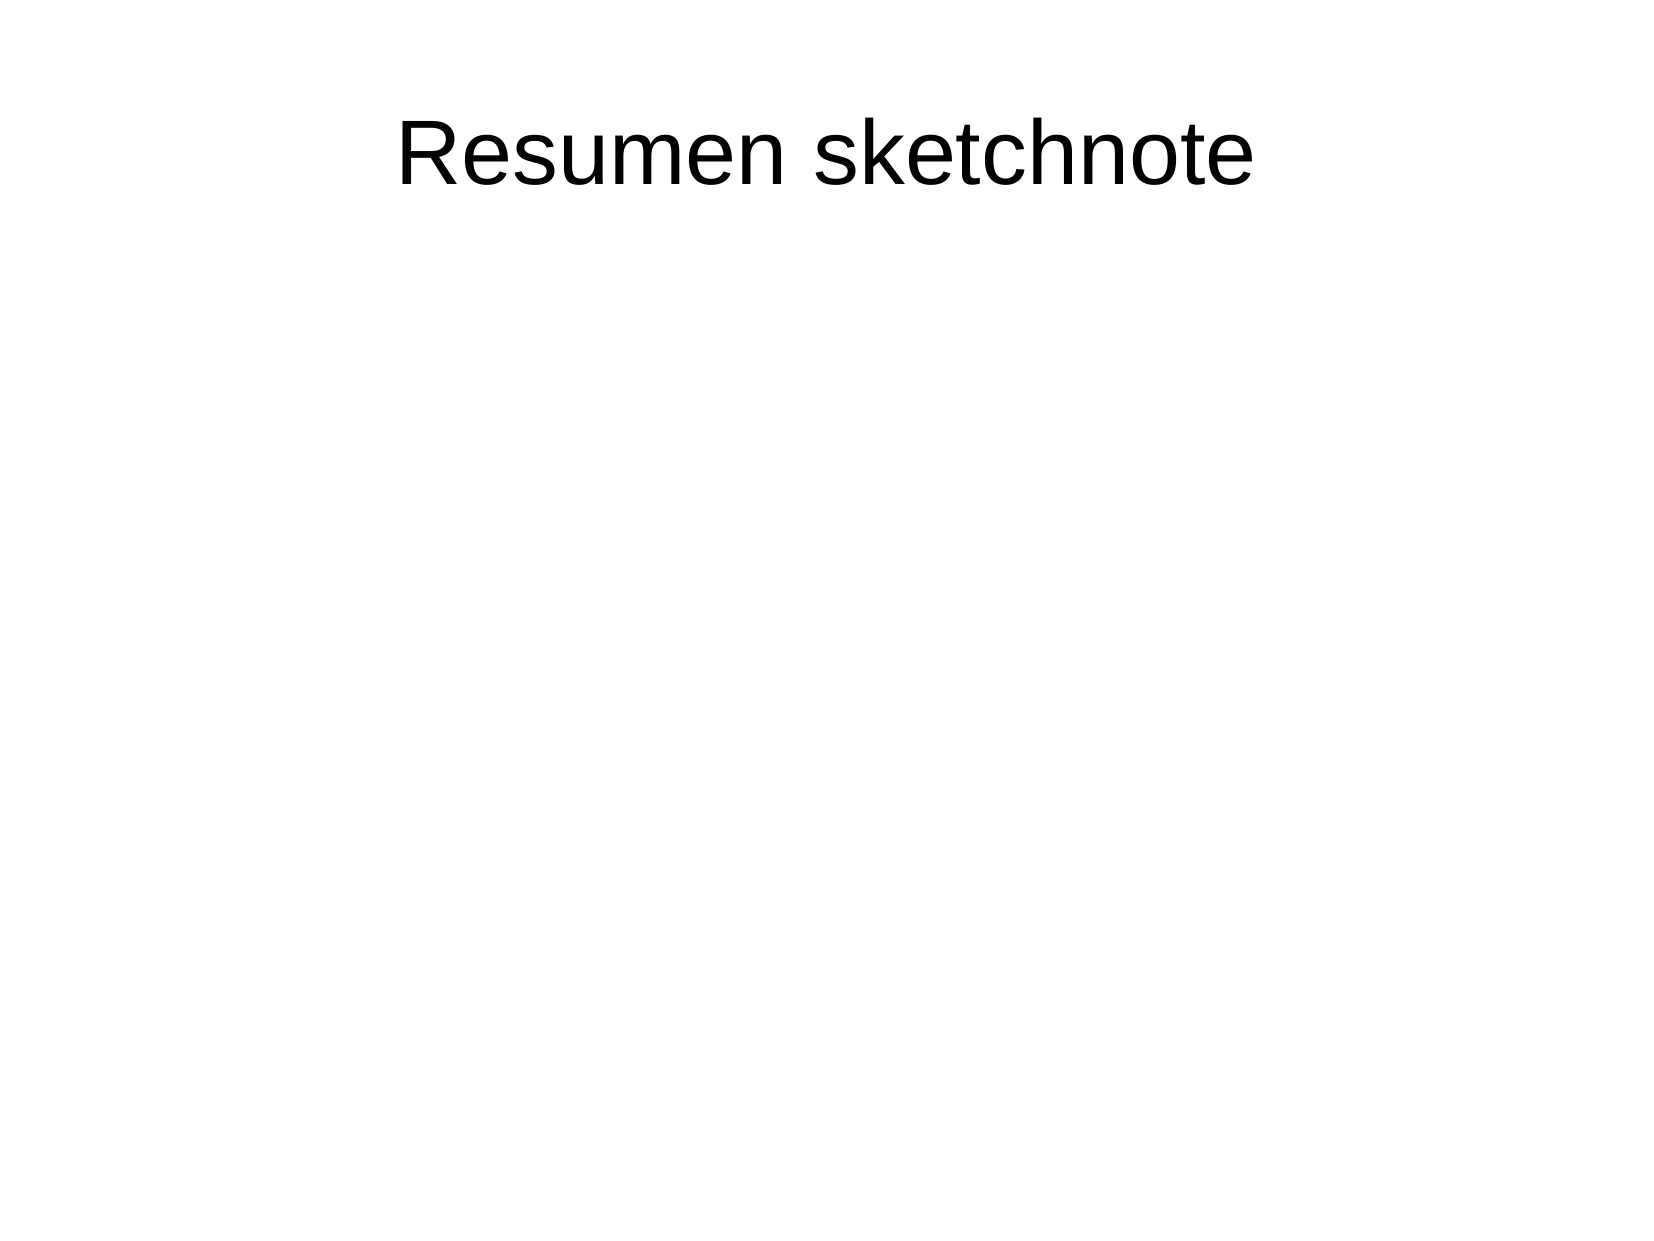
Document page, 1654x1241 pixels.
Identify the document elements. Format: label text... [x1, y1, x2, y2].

title Resumen sketchnote [82, 49, 1571, 257]
